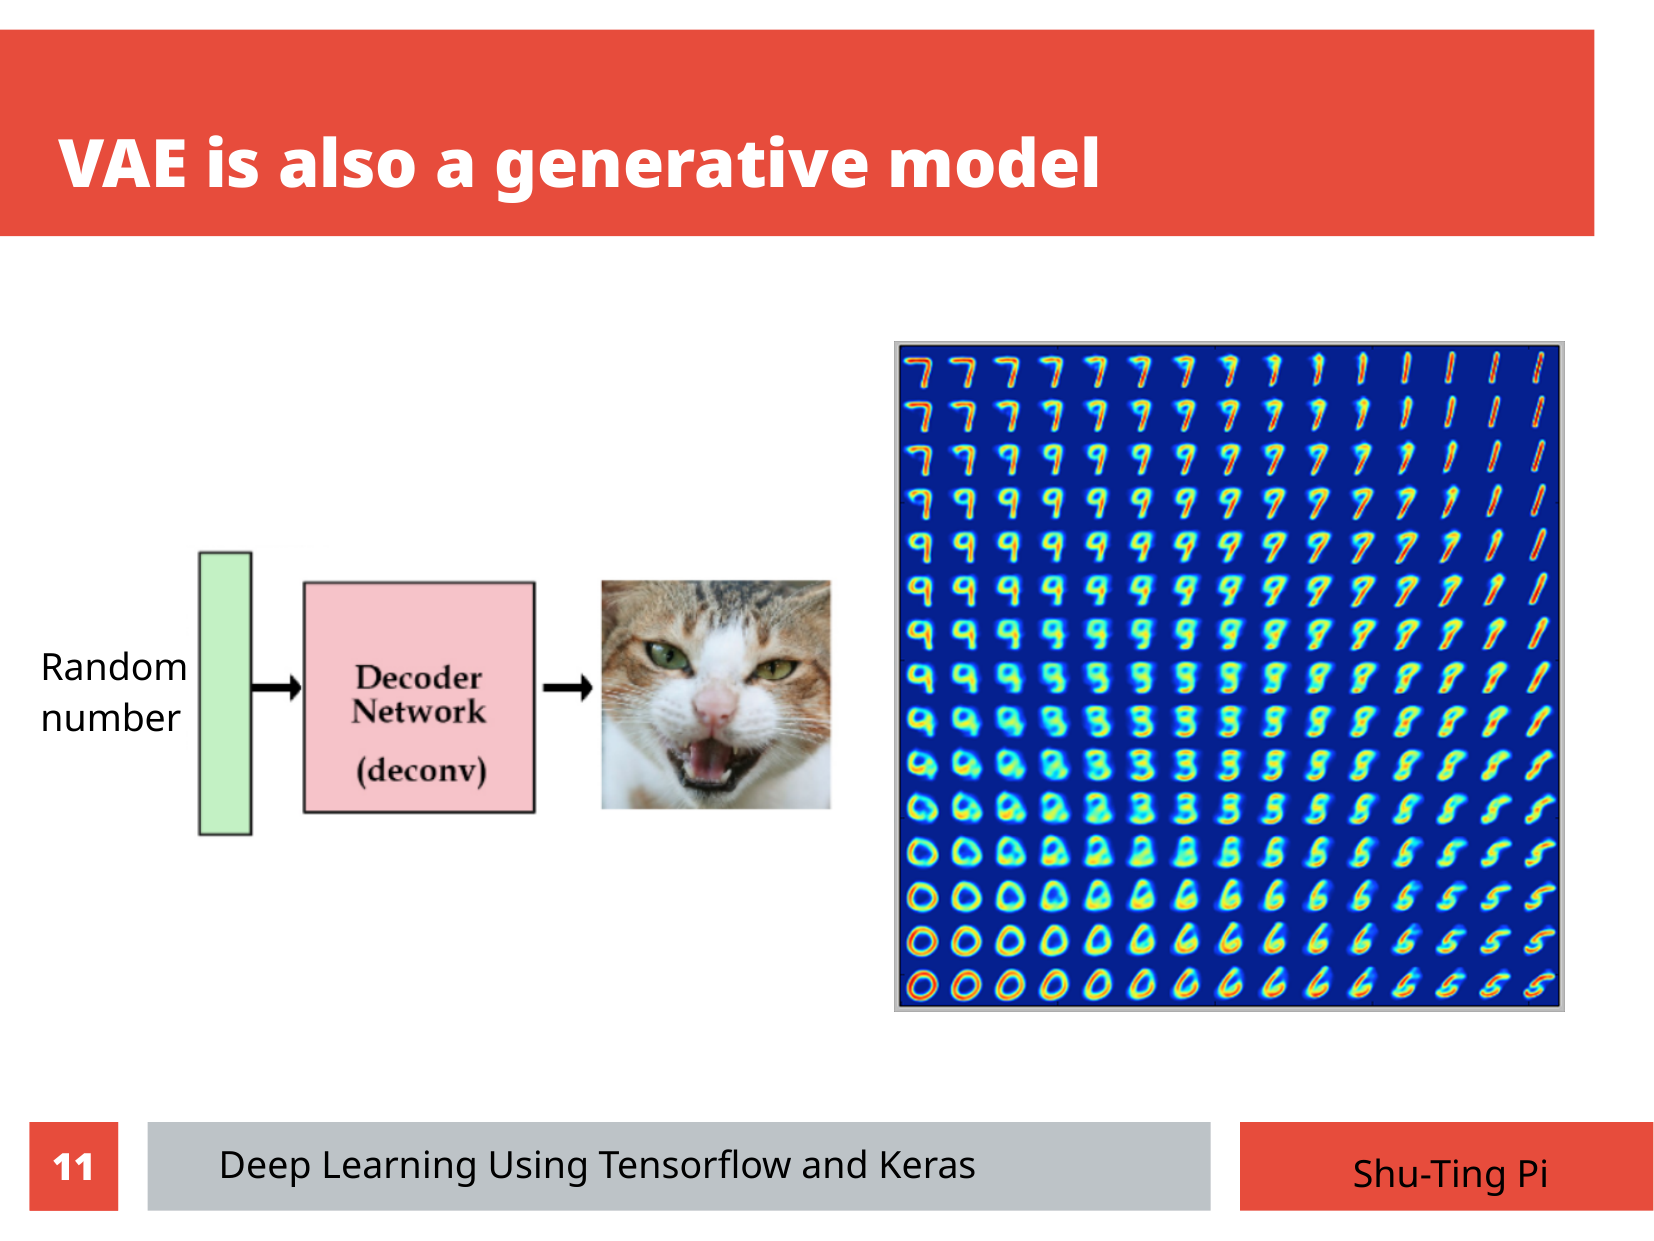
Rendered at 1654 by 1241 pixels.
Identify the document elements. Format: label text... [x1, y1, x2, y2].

picture [894, 341, 1565, 1012]
picture [186, 545, 850, 852]
title VAE is also a generative model [59, 59, 1595, 207]
text_box Random number [25, 632, 189, 743]
text_box Deep Learning Using Tensorflow and Keras [204, 1130, 1212, 1217]
text_box Shu-Ting Pi [1338, 1140, 1573, 1203]
